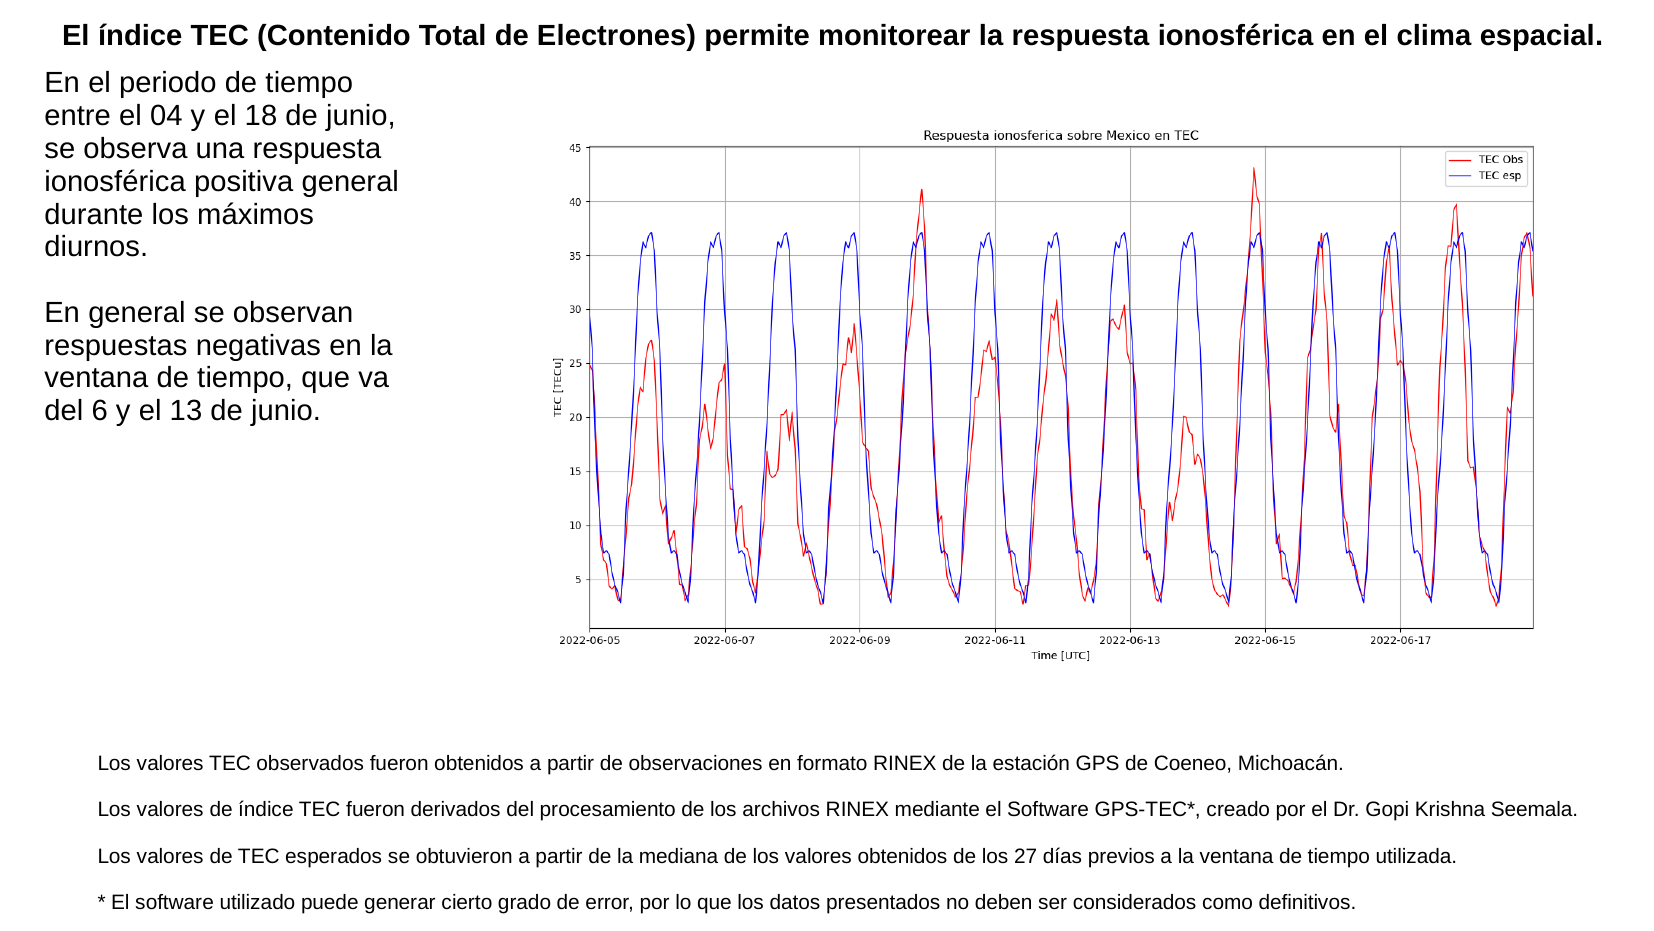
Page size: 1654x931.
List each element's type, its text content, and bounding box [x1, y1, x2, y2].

text_box El índice TEC (Contenido Total de Electrones) permite monitorear la respuesta ionosférica en el clima espacial. [47, 11, 1654, 158]
picture [437, 70, 1654, 697]
text_box En el periodo de tiempo entre el 04 y el 18 de junio, se observa una respuesta ionosférica positiva general durante los máximos diurnos. En general se observan respuestas negativas en la ventana de tiempo, que va del 6 y el 13 de junio. [29, 59, 418, 931]
text_box Los valores TEC observados fueron obtenidos a partir de observaciones en formato RINEX de la estación GPS de Coeneo, Michoacán. Los valores de índice TEC fueron derivados del procesamiento de los archivos RINEX mediante el Software GPS-TEC*, creado por el Dr. Gopi Krishna Seemala. Los valores de TEC esperados se obtuvieron a partir de la mediana de los valores obtenidos de los 27 días previos a la ventana de tiempo utilizada. * El software utilizado puede generar cierto grado de error, por lo que los datos presentados no deben ser considerados como definitivos. [82, 744, 1654, 931]
